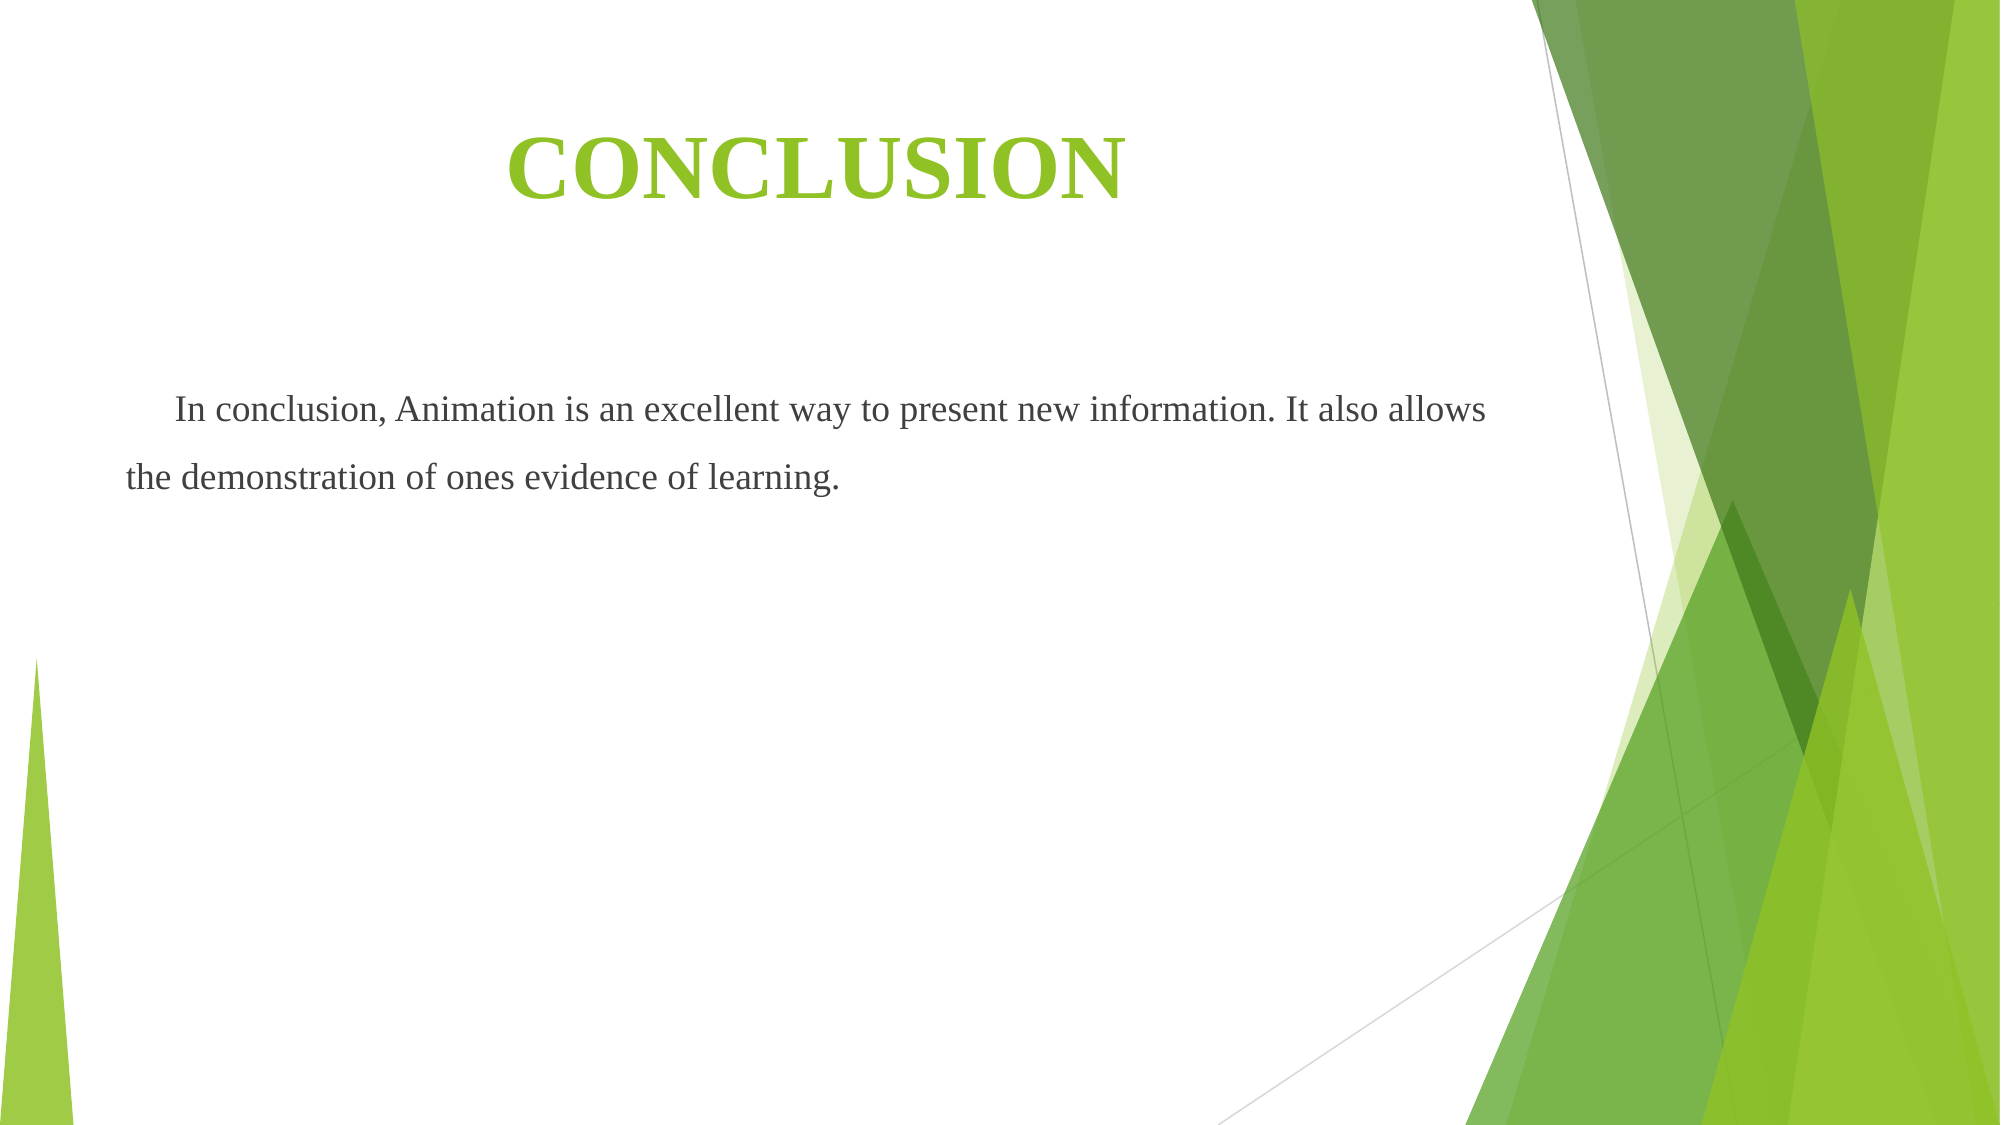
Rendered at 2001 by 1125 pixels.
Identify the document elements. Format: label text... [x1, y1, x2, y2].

list In conclusion, Animation is an excellent way to present new information. It also allows the demonstration of ones evidence of learning. [111, 354, 1522, 992]
title CONCLUSION [111, 99, 1522, 317]
